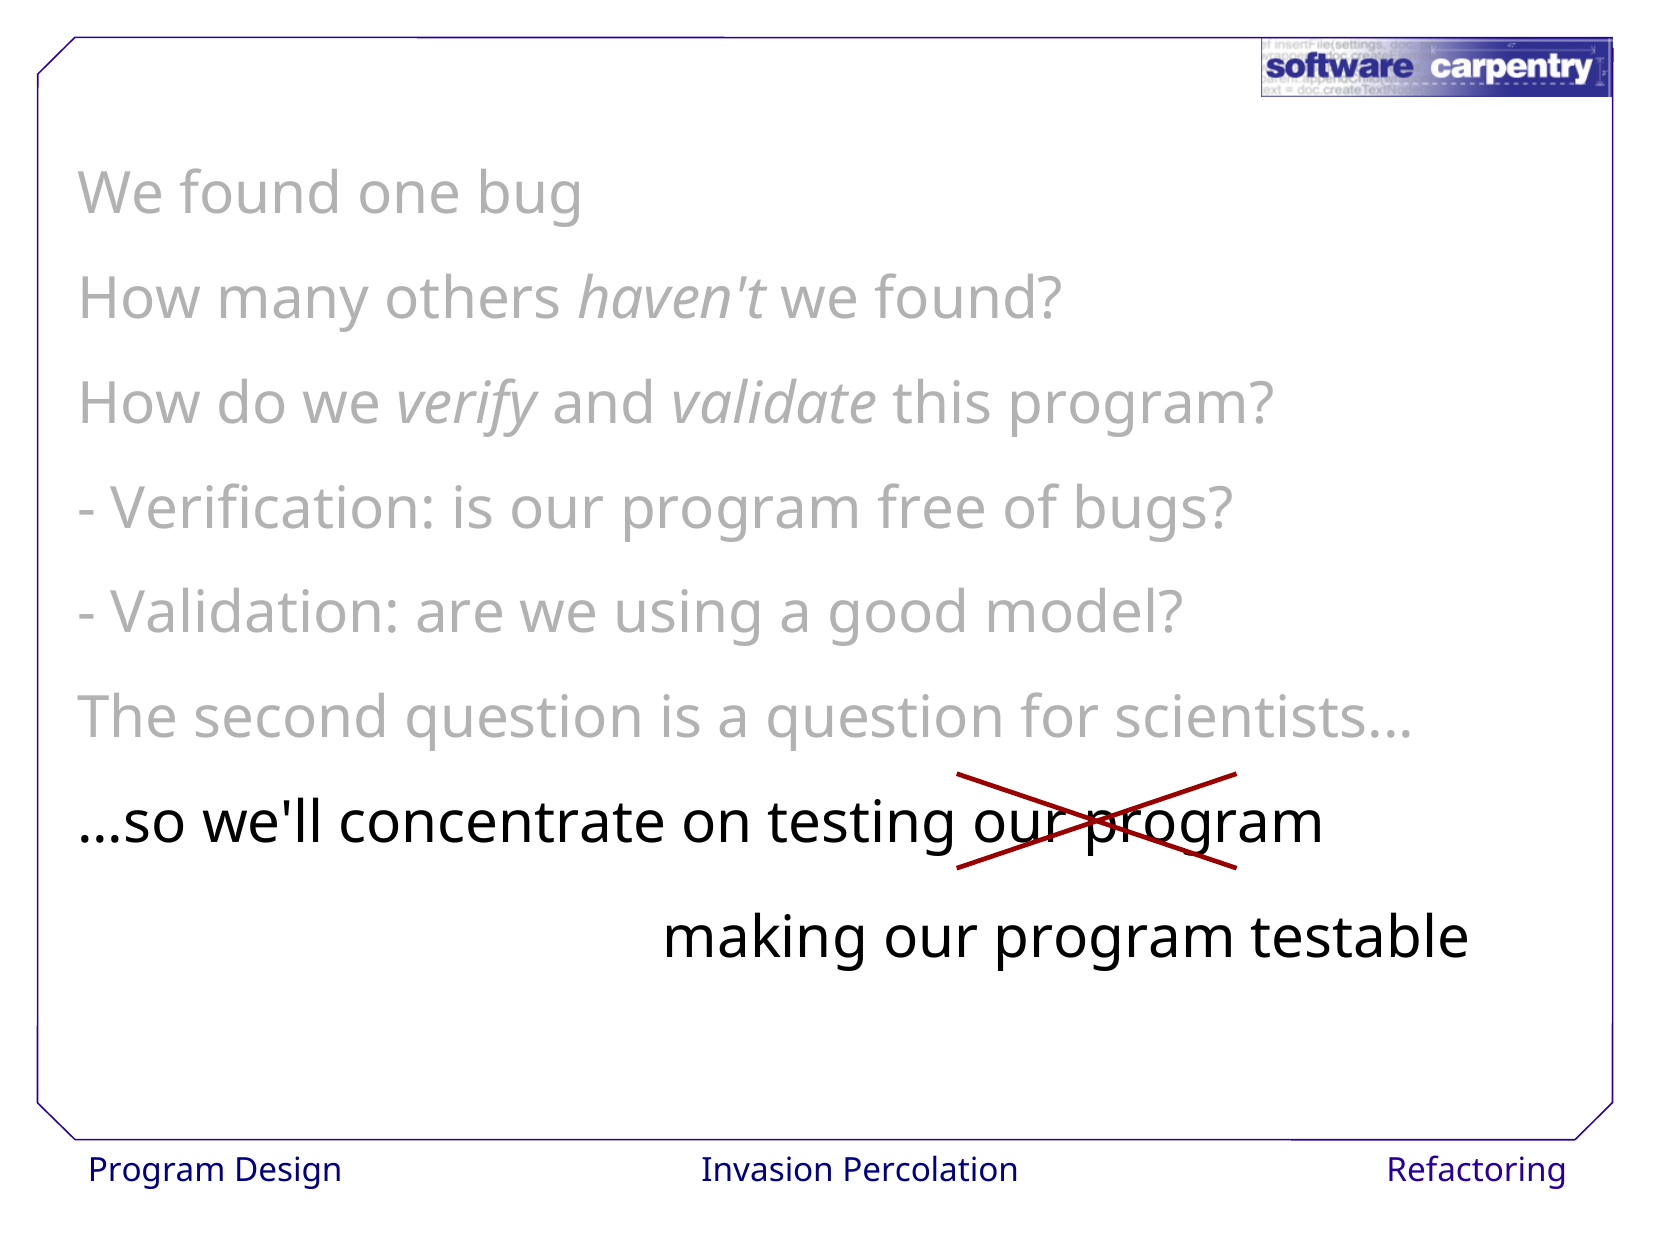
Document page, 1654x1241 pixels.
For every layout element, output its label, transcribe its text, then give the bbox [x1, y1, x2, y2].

picture [1261, 39, 1613, 97]
text_box We found one bug How many others haven't we found? How do we verify and validate this program? - Verification: is our program free of bugs? - Validation: are we using a good model? The second question is a question for scientists... ...so we'll concentrate on testing our program [62, 112, 1580, 863]
text_box making our program testable [648, 856, 1635, 977]
